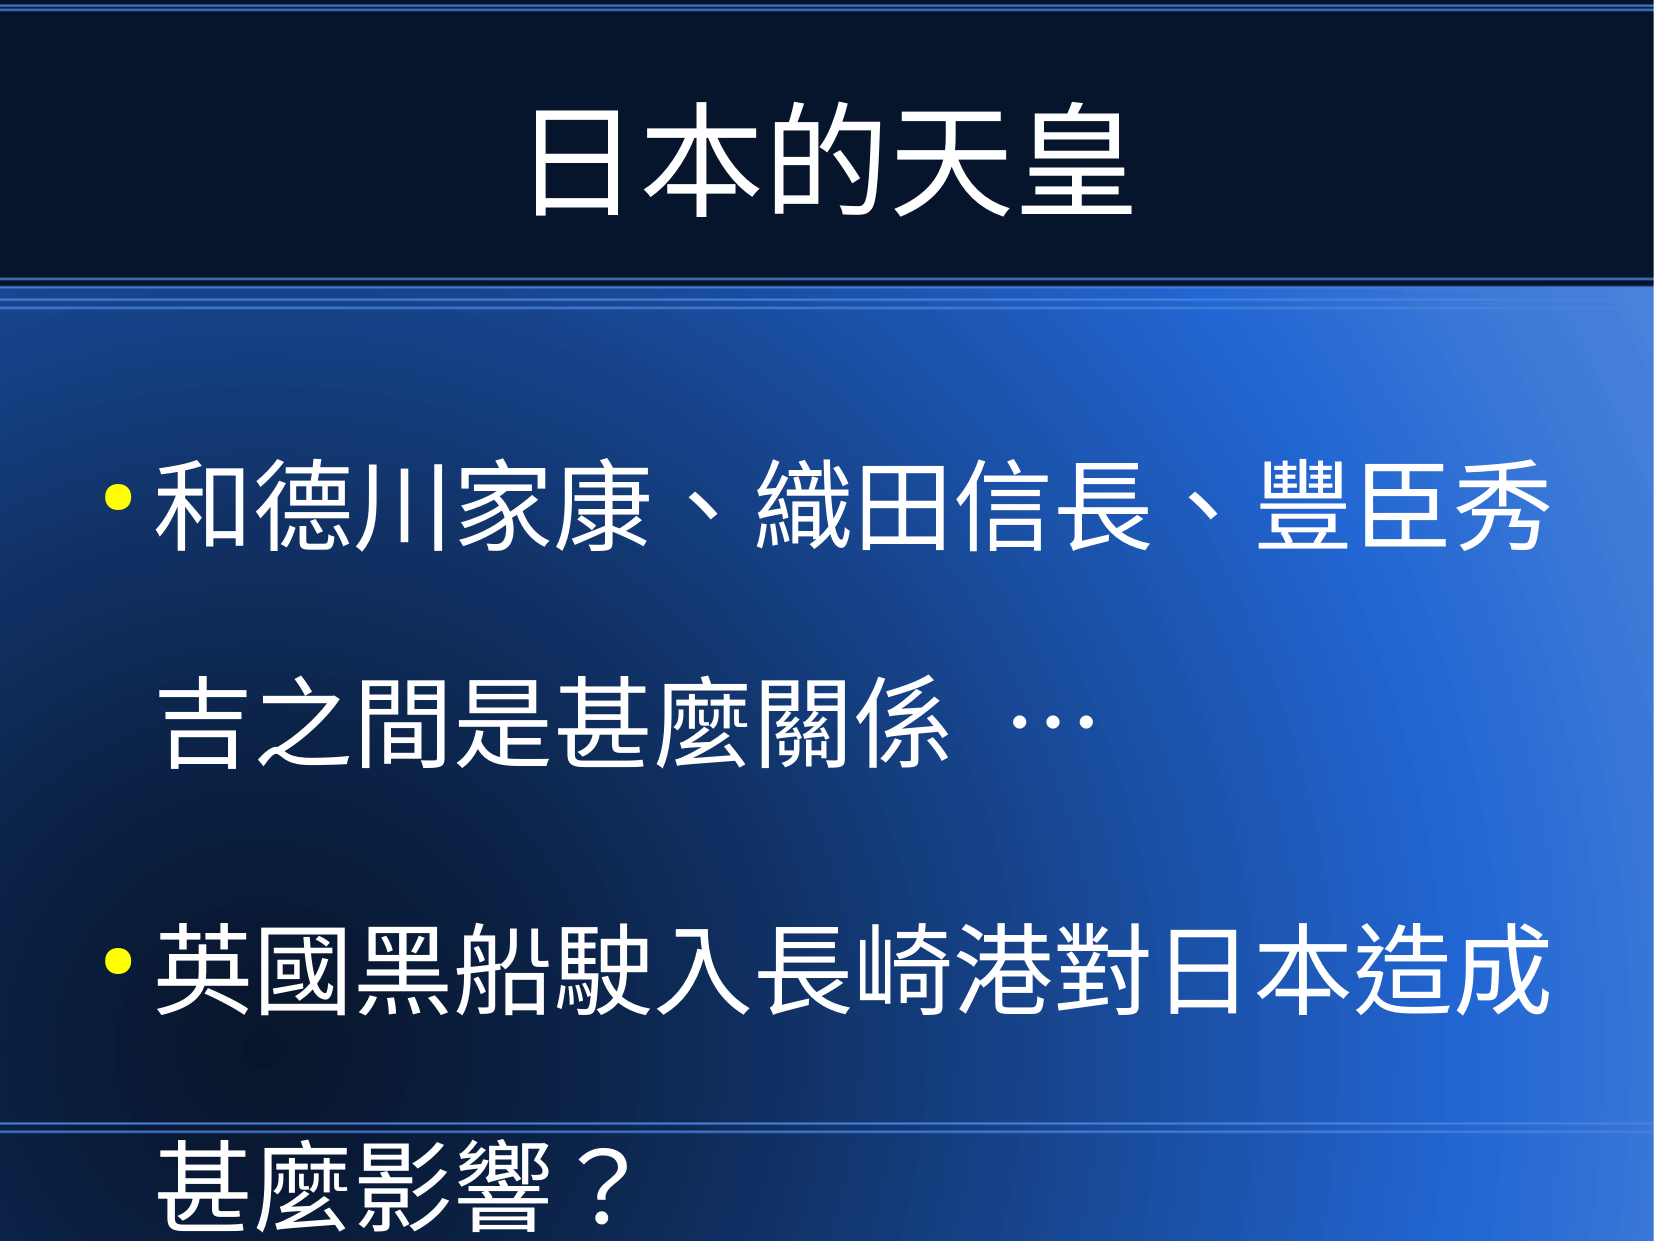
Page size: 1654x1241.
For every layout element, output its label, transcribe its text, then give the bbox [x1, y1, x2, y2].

list 和德川家康、織田信長、豐臣秀吉之間是甚麼關係 … 英國黑船駛入長崎港對日本造成甚麼影響？ [82, 355, 1571, 1241]
picture [0, 0, 1654, 1241]
title 日本的天皇 [82, 49, 1571, 257]
